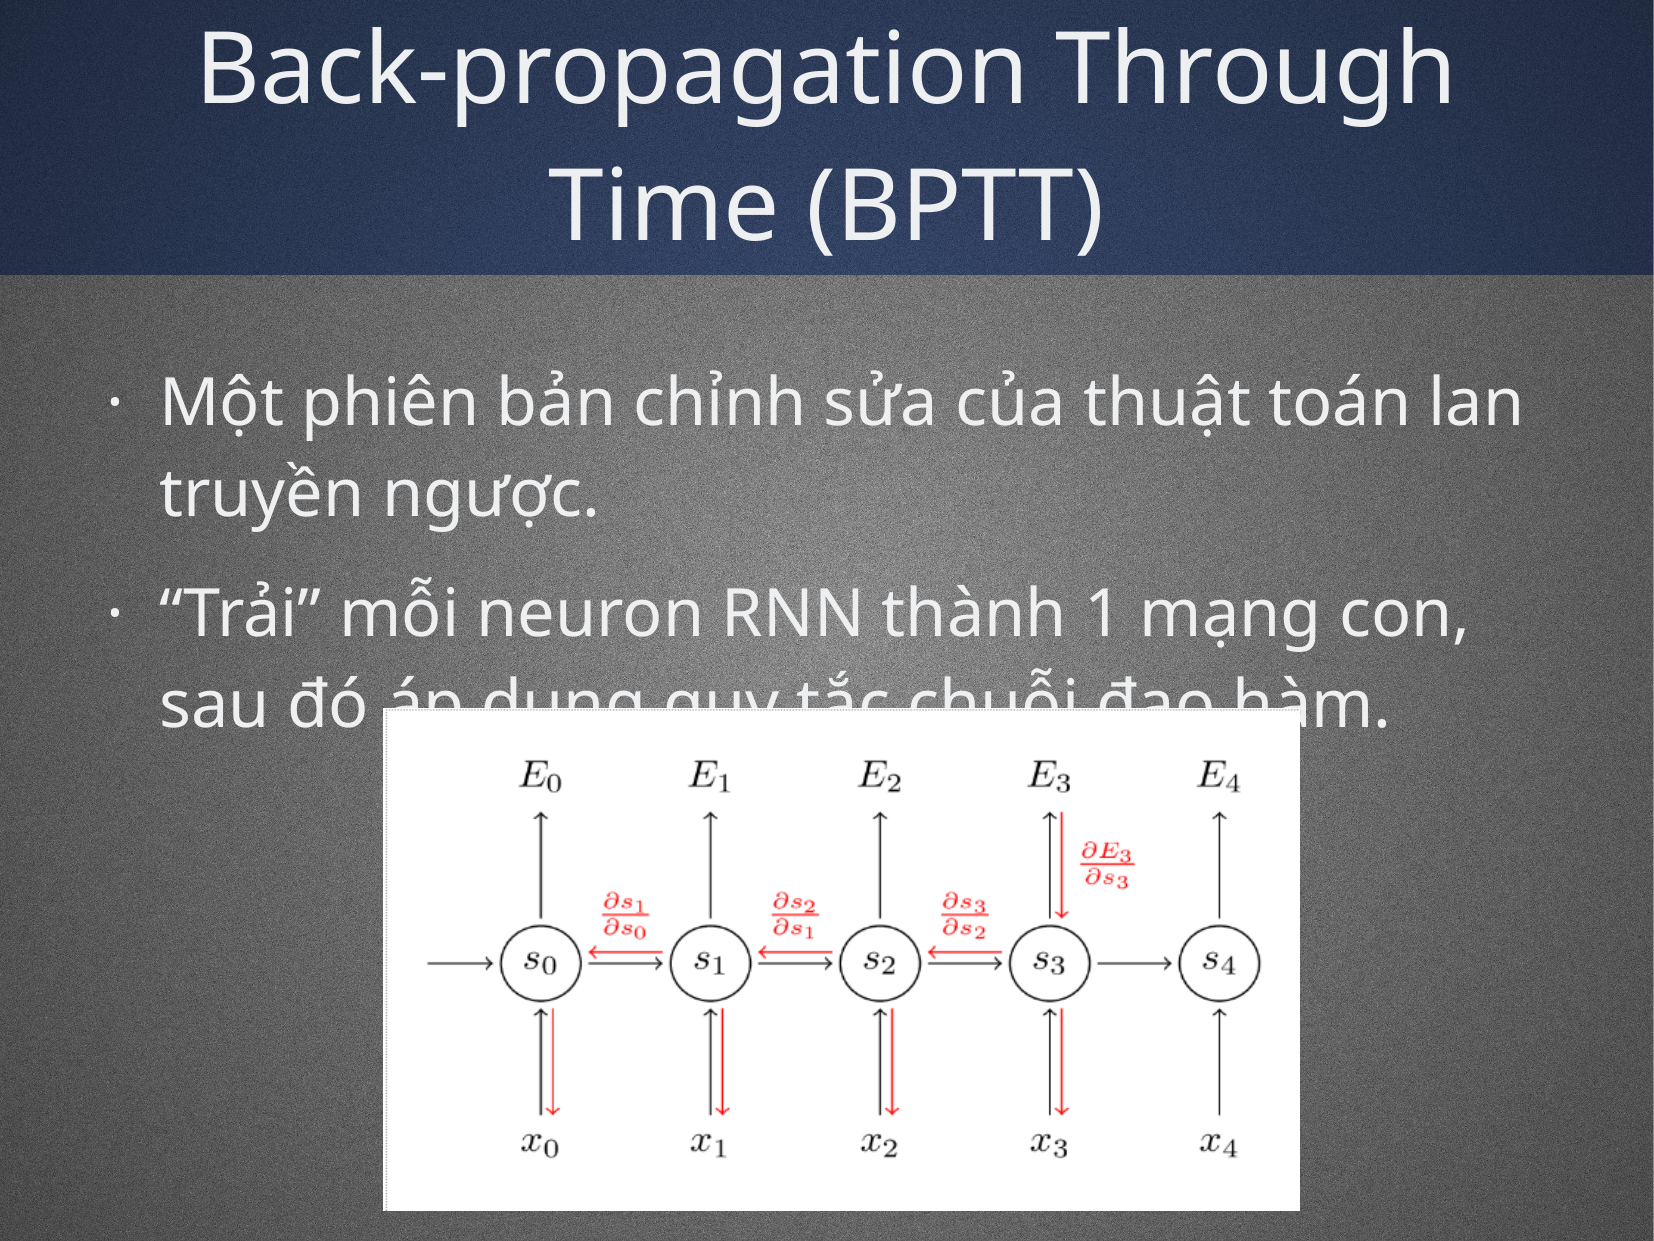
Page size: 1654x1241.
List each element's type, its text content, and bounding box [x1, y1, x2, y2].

picture [0, 0, 1654, 1241]
list Một phiên bản chỉnh sửa của thuật toán lan truyền ngược. “Trải” mỗi neuron RNN thành 1 mạng con, sau đó áp dụng quy tắc chuỗi đạo hàm. [88, 354, 1565, 1152]
title Back-propagation Through Time (BPTT) [88, 0, 1565, 269]
